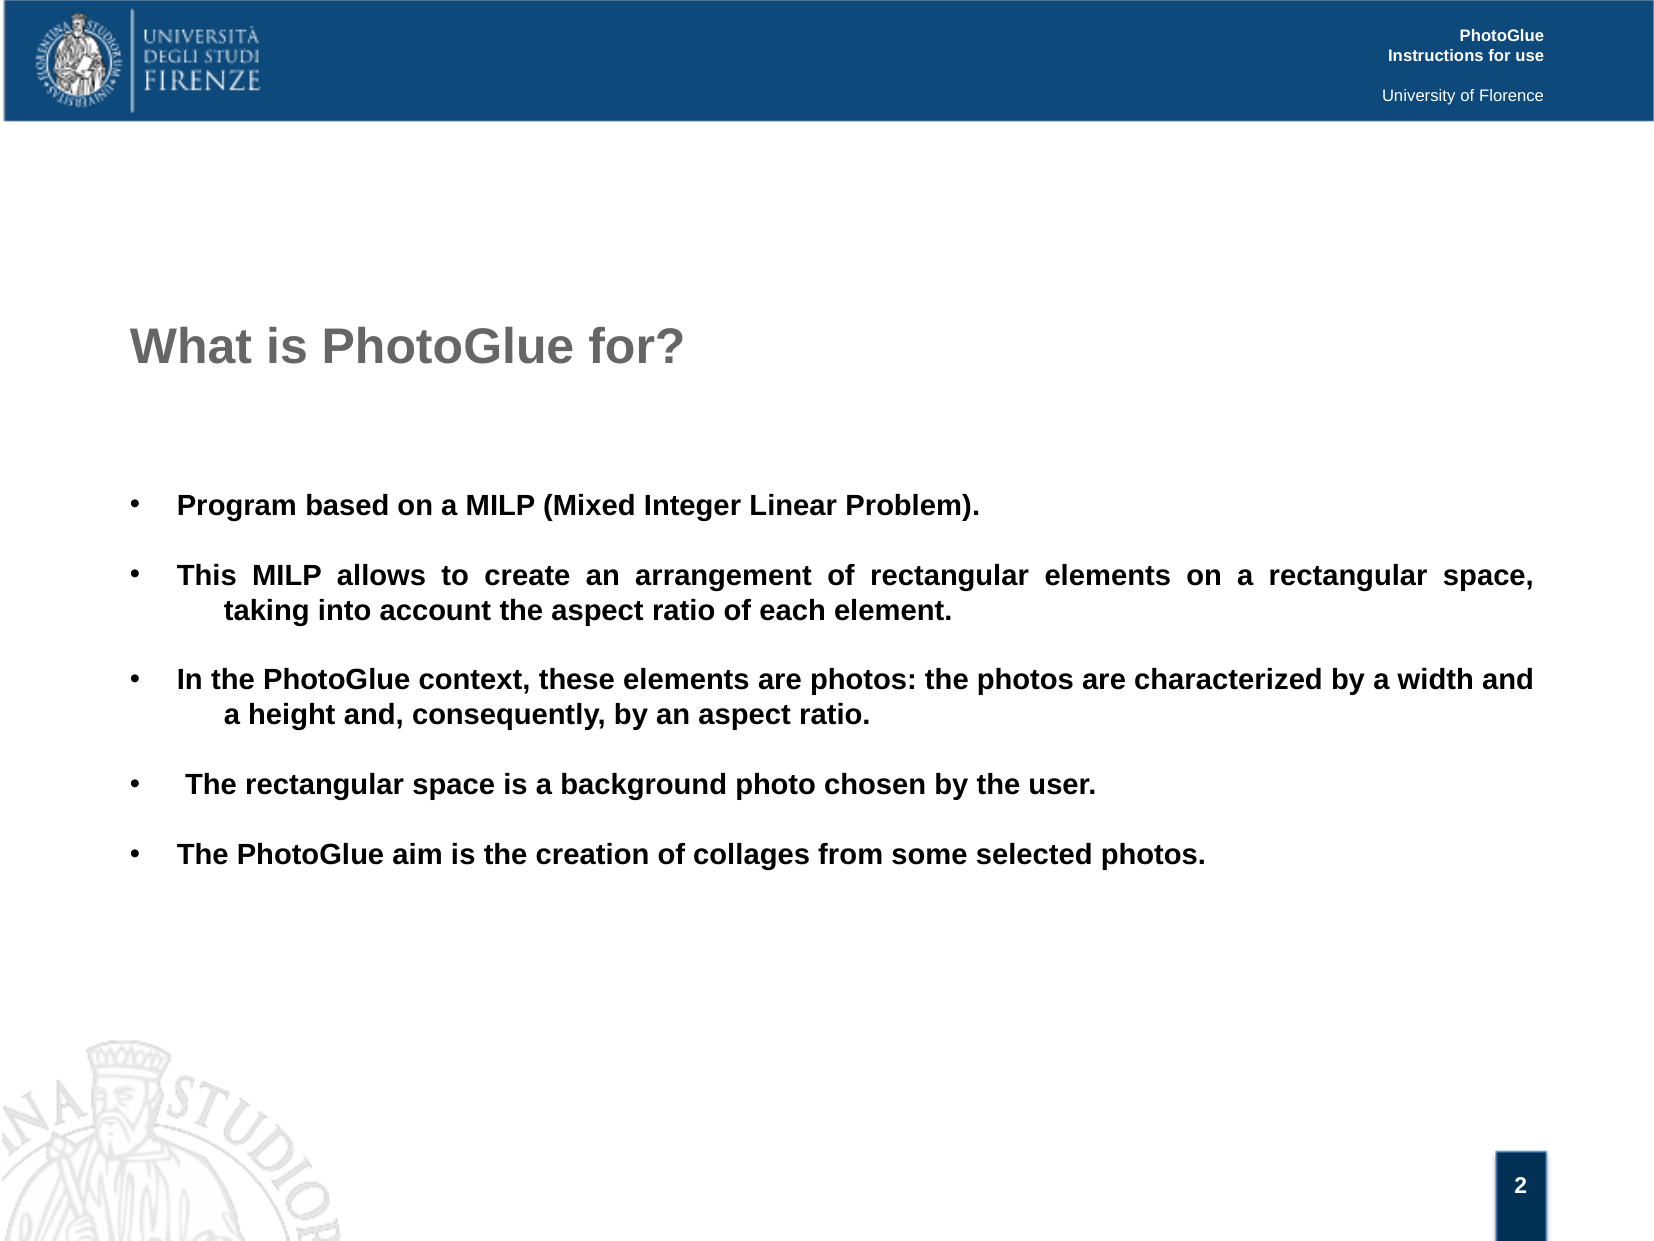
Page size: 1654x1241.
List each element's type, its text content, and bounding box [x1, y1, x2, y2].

text_box 2 [1505, 1160, 1536, 1208]
picture [2, 0, 1654, 1241]
text_box What is PhotoGlue for? [129, 268, 993, 389]
text_box Program based on a MILP (Mixed Integer Linear Problem). This MILP allows to create an arrangement of rectangular elements on a rectangular space, taking into account the aspect ratio of each element. In the PhotoGlue context, these elements are photos: the photos are characterized by a width and a height and, consequently, by an aspect ratio. The rectangular space is a background photo chosen by the user. The PhotoGlue aim is the creation of collages from some selected photos. [129, 478, 1536, 913]
text_box PhotoGlue Instructions for use University of Florence [685, 24, 1548, 102]
